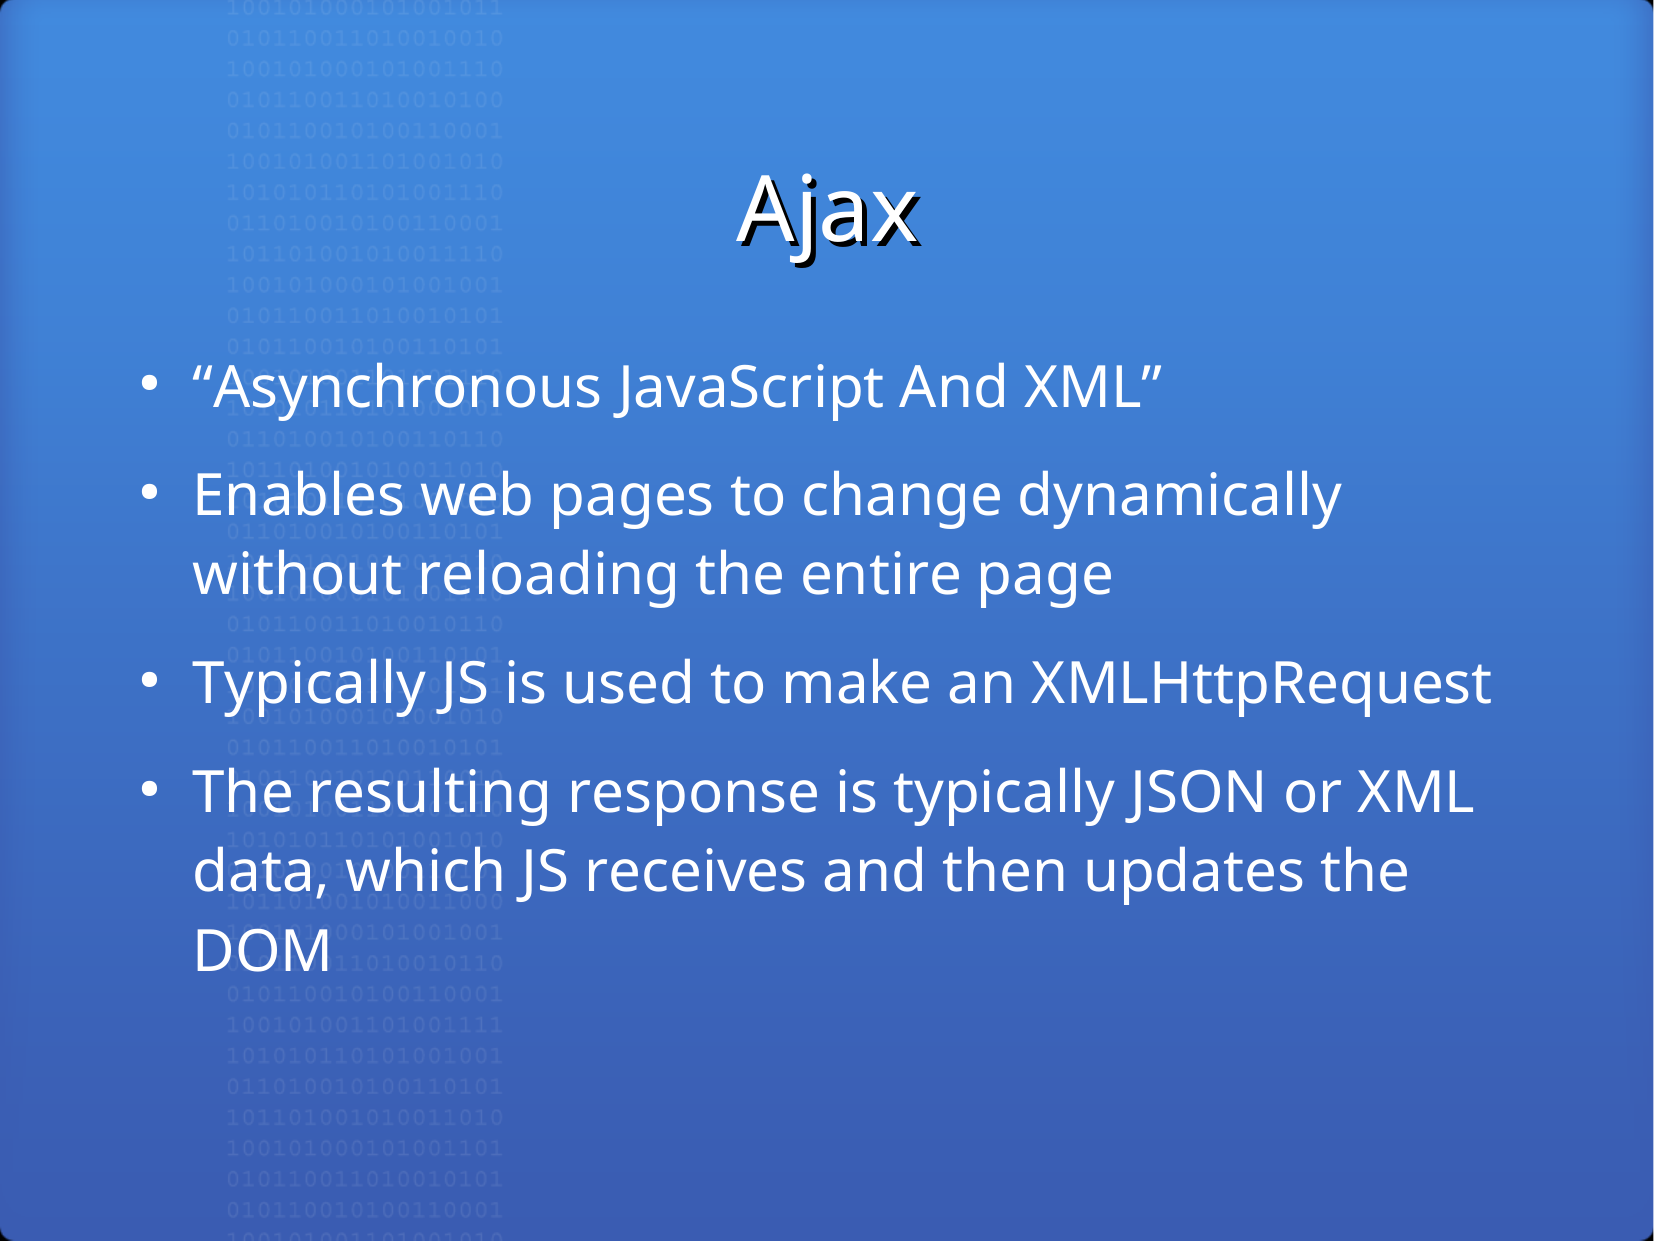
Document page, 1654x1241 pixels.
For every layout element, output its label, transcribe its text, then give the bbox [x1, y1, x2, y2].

title Ajax [121, 102, 1534, 310]
list “Asynchronous JavaScript And XML” Enables web pages to change dynamically without reloading the entire page Typically JS is used to make an XMLHttpRequest The resulting response is typically JSON or XML data, which JS receives and then updates the DOM [121, 344, 1534, 1120]
picture [0, 0, 1654, 1241]
